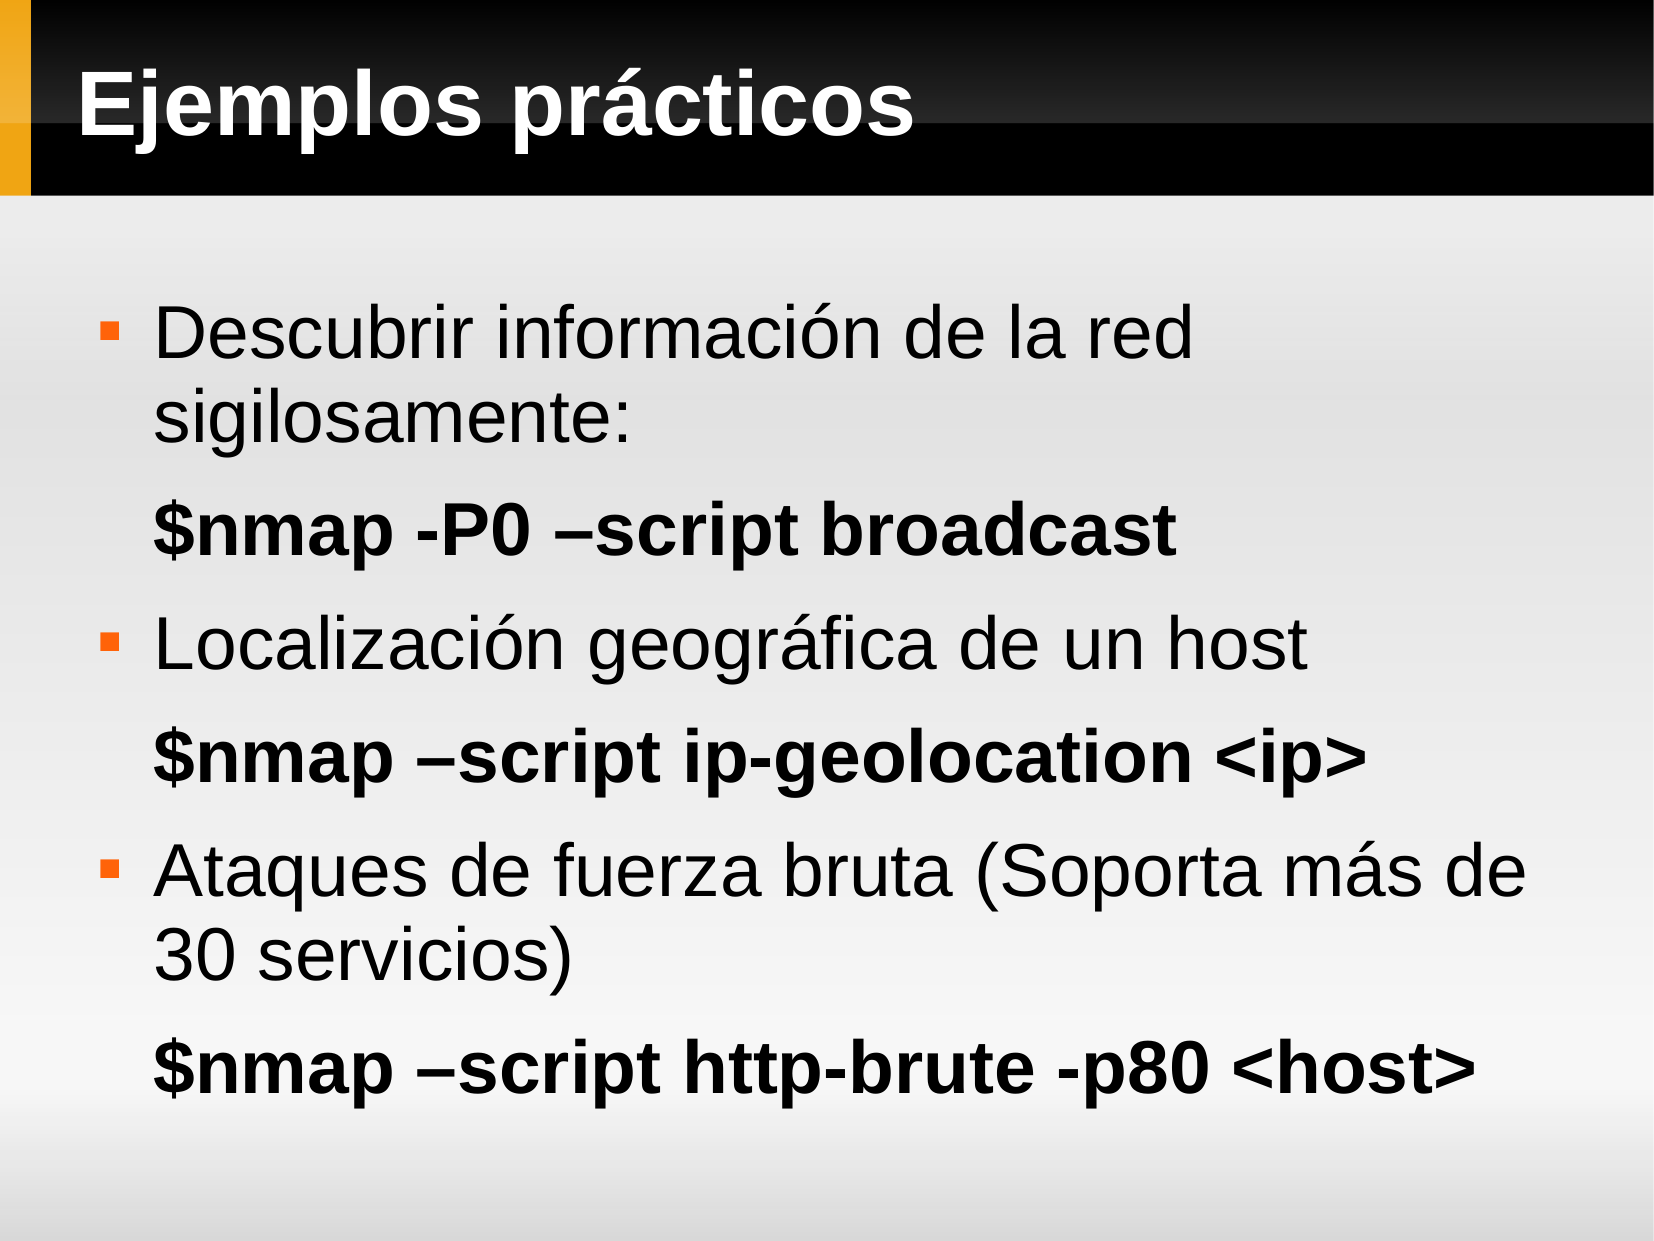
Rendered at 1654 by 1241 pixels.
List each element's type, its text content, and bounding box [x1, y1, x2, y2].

title Ejemplos prácticos [76, 0, 1565, 208]
list Descubrir información de la red sigilosamente: $nmap -P0 –script broadcast Localización geográfica de un host $nmap –script ip-geolocation <ip> Ataques de fuerza bruta (Soporta más de 30 servicios) $nmap –script http-brute -p80 <host> [82, 290, 1571, 1110]
picture [0, 0, 1654, 1241]
